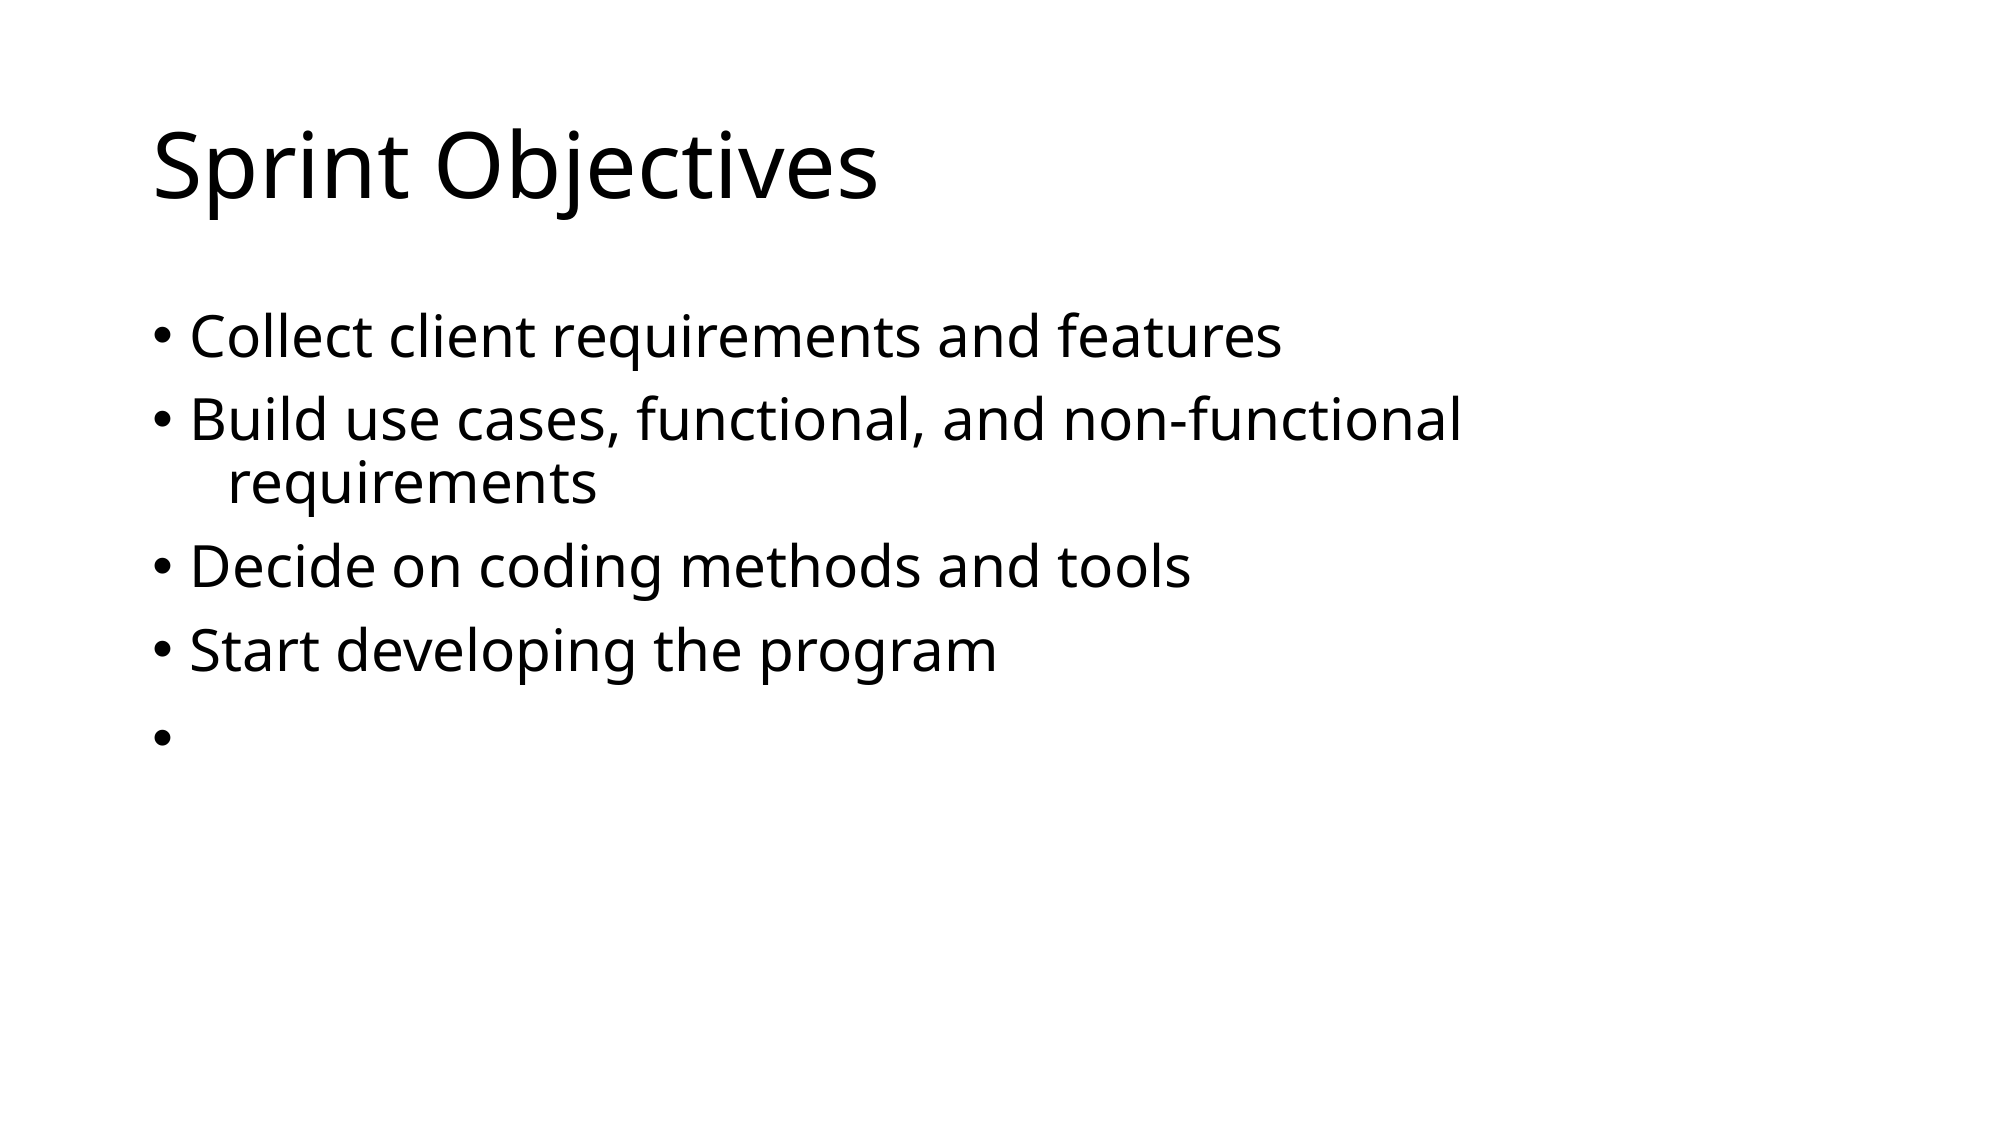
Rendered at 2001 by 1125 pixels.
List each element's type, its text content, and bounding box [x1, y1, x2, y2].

title Sprint Objectives [137, 59, 1863, 278]
list Collect client requirements and features Build use cases, functional, and non-functional requirements Decide on coding methods and tools Start developing the program [137, 299, 1863, 1014]
